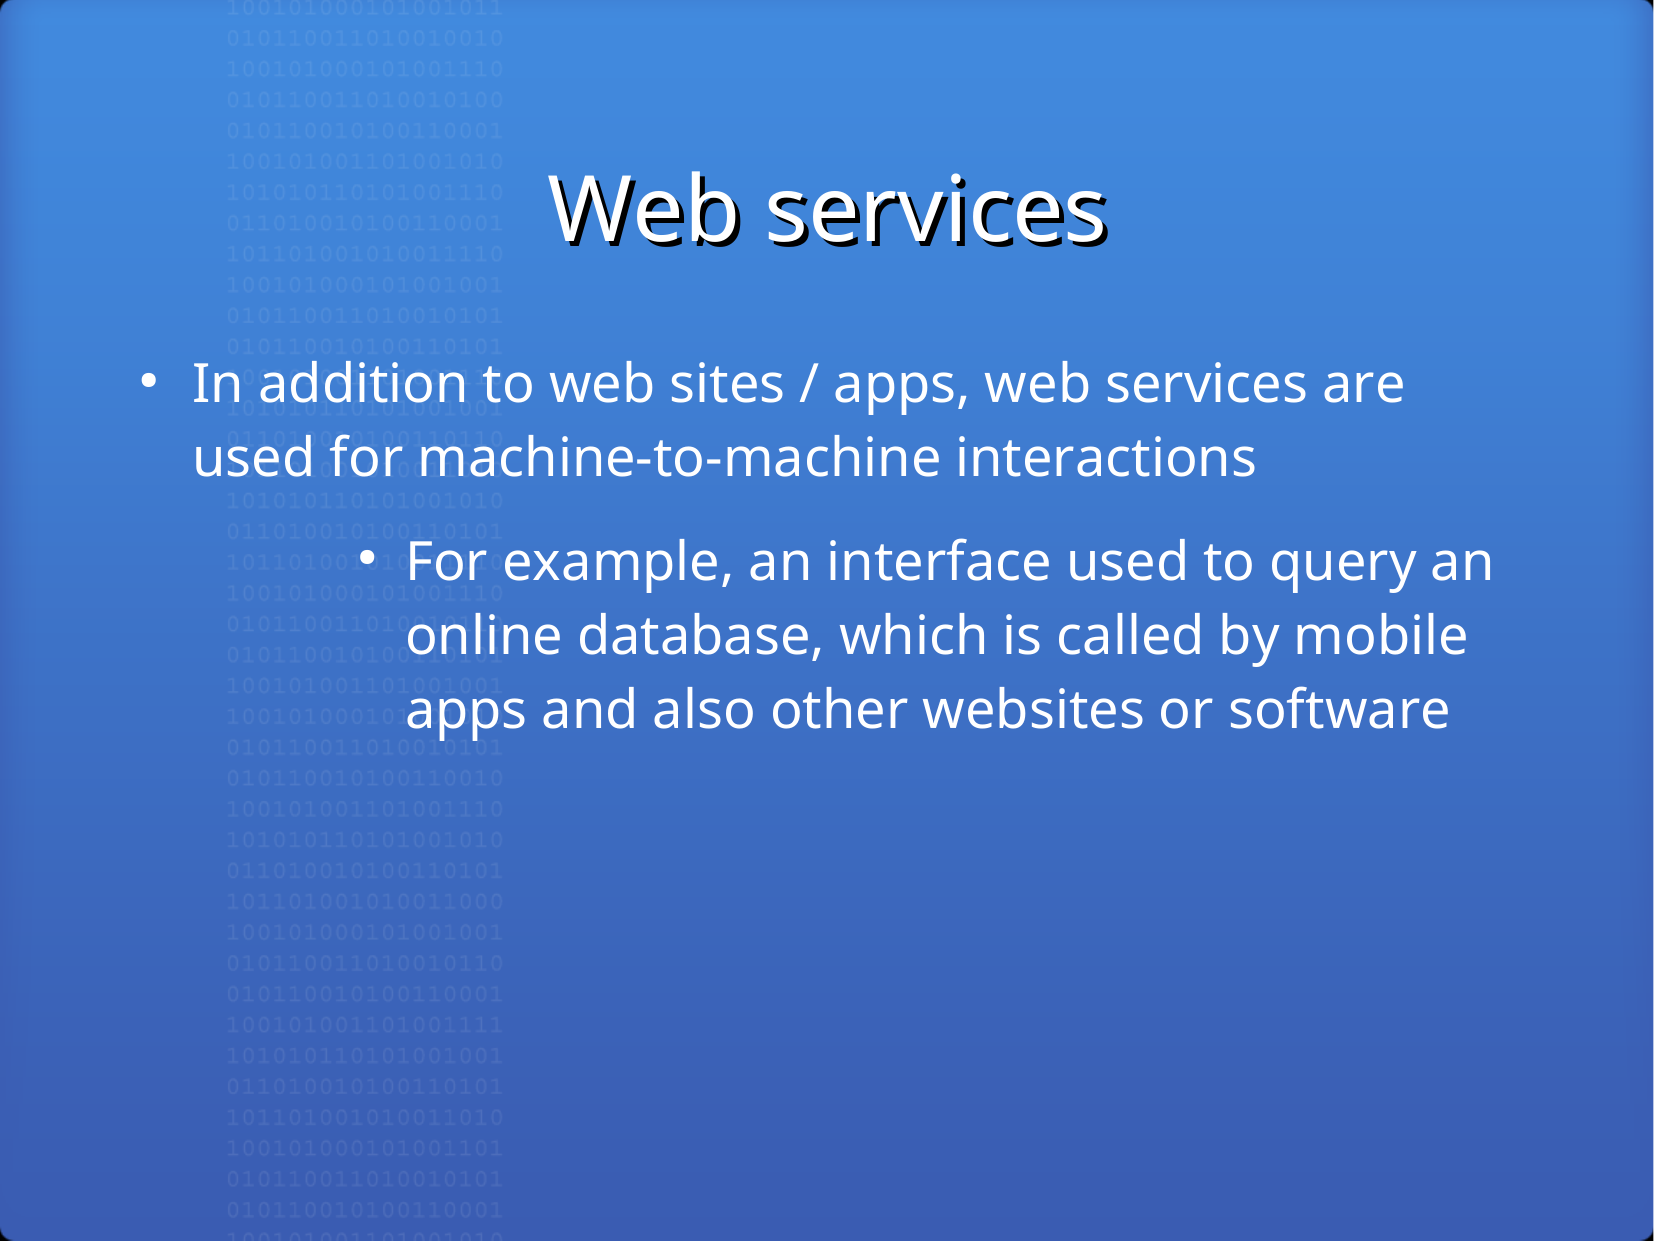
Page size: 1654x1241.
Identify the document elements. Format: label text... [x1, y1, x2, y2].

picture [0, 0, 1654, 1241]
title Web services [121, 102, 1534, 310]
list In addition to web sites / apps, web services are used for machine-to-machine interactions For example, an interface used to query an online database, which is called by mobile apps and also other websites or software [121, 344, 1534, 1241]
